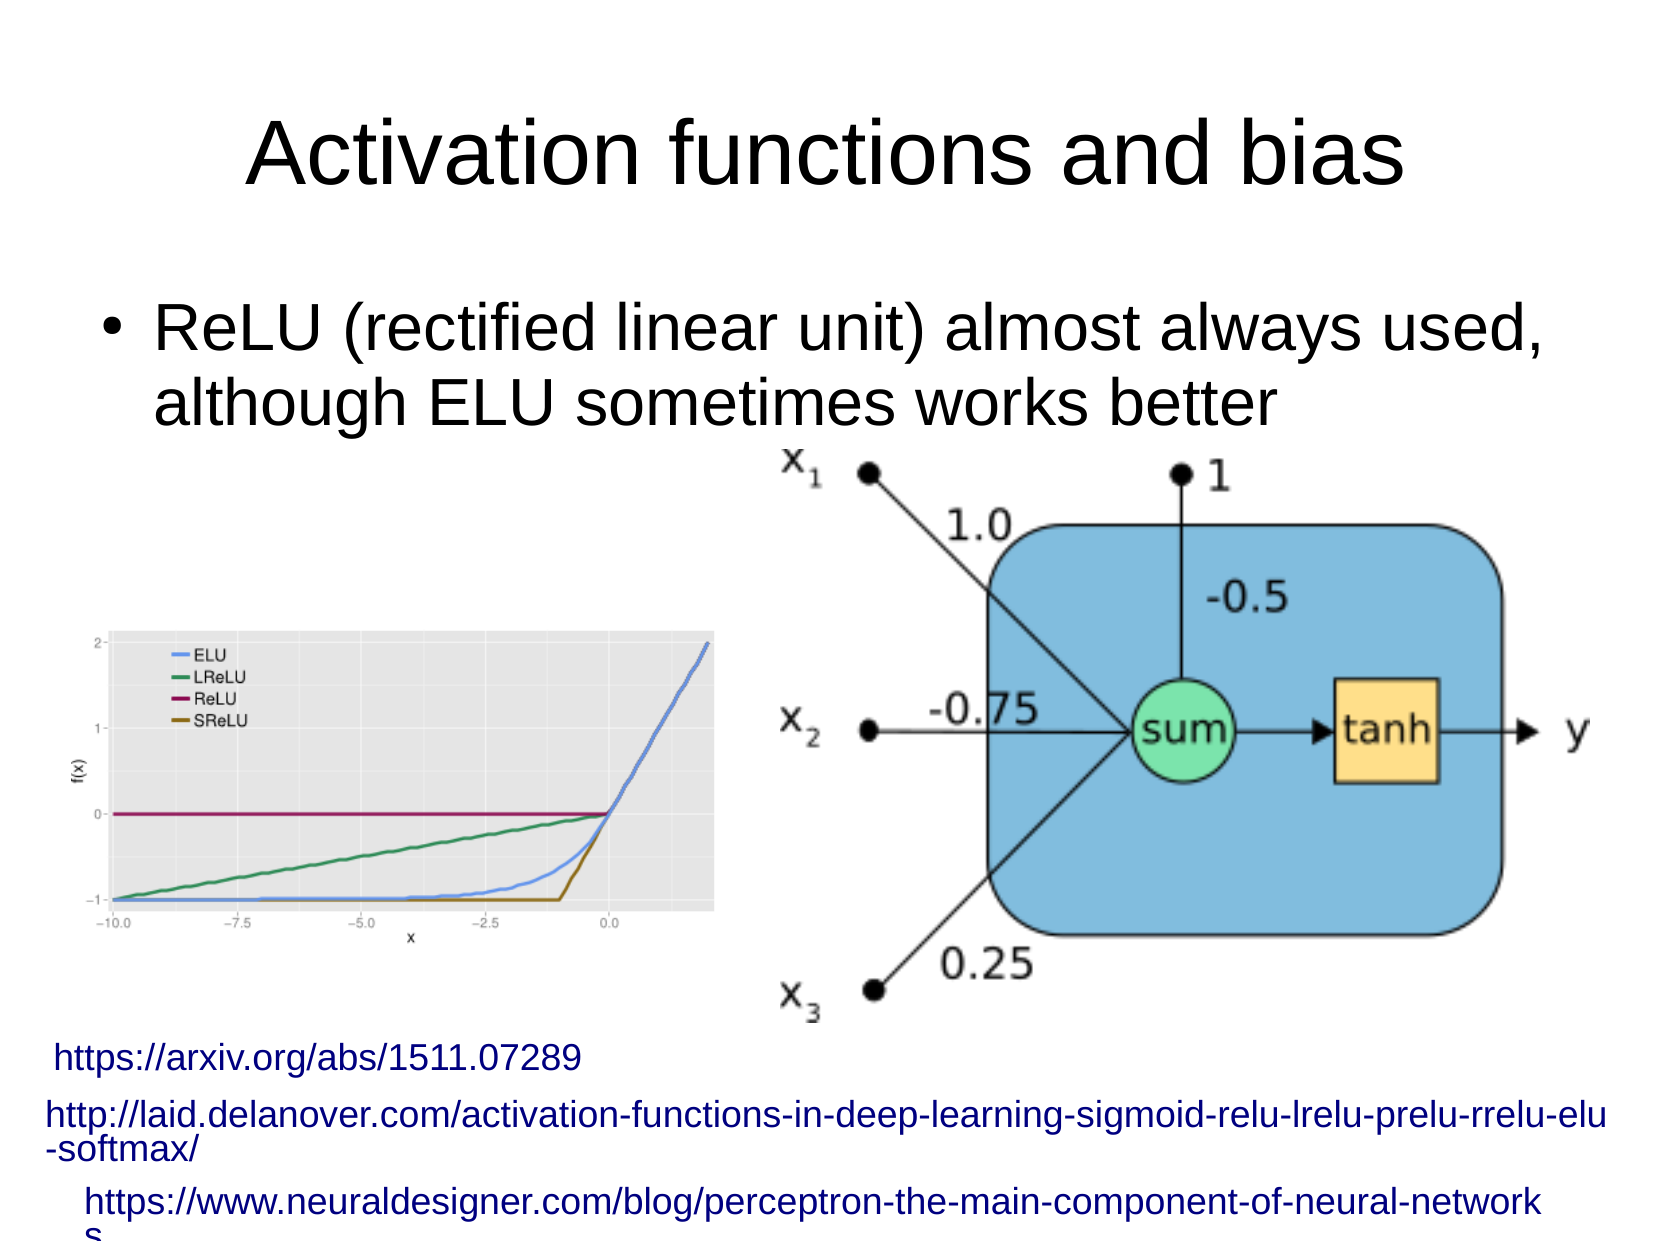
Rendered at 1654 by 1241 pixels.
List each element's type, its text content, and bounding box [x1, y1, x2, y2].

text_box https://arxiv.org/abs/1511.07289 [38, 1029, 601, 1086]
text_box http://laid.delanover.com/activation-functions-in-deep-learning-sigmoid-relu-lrelu-prelu-rrelu-elu-softmax/ [30, 1086, 1636, 1186]
title Activation functions and bias [82, 49, 1571, 257]
picture [71, 627, 721, 946]
text_box https://www.neuraldesigner.com/blog/perceptron-the-main-component-of-neural-networks [69, 1186, 1576, 1231]
picture [780, 449, 1590, 1023]
list ReLU (rectified linear unit) almost always used, although ELU sometimes works better [82, 290, 1571, 1010]
